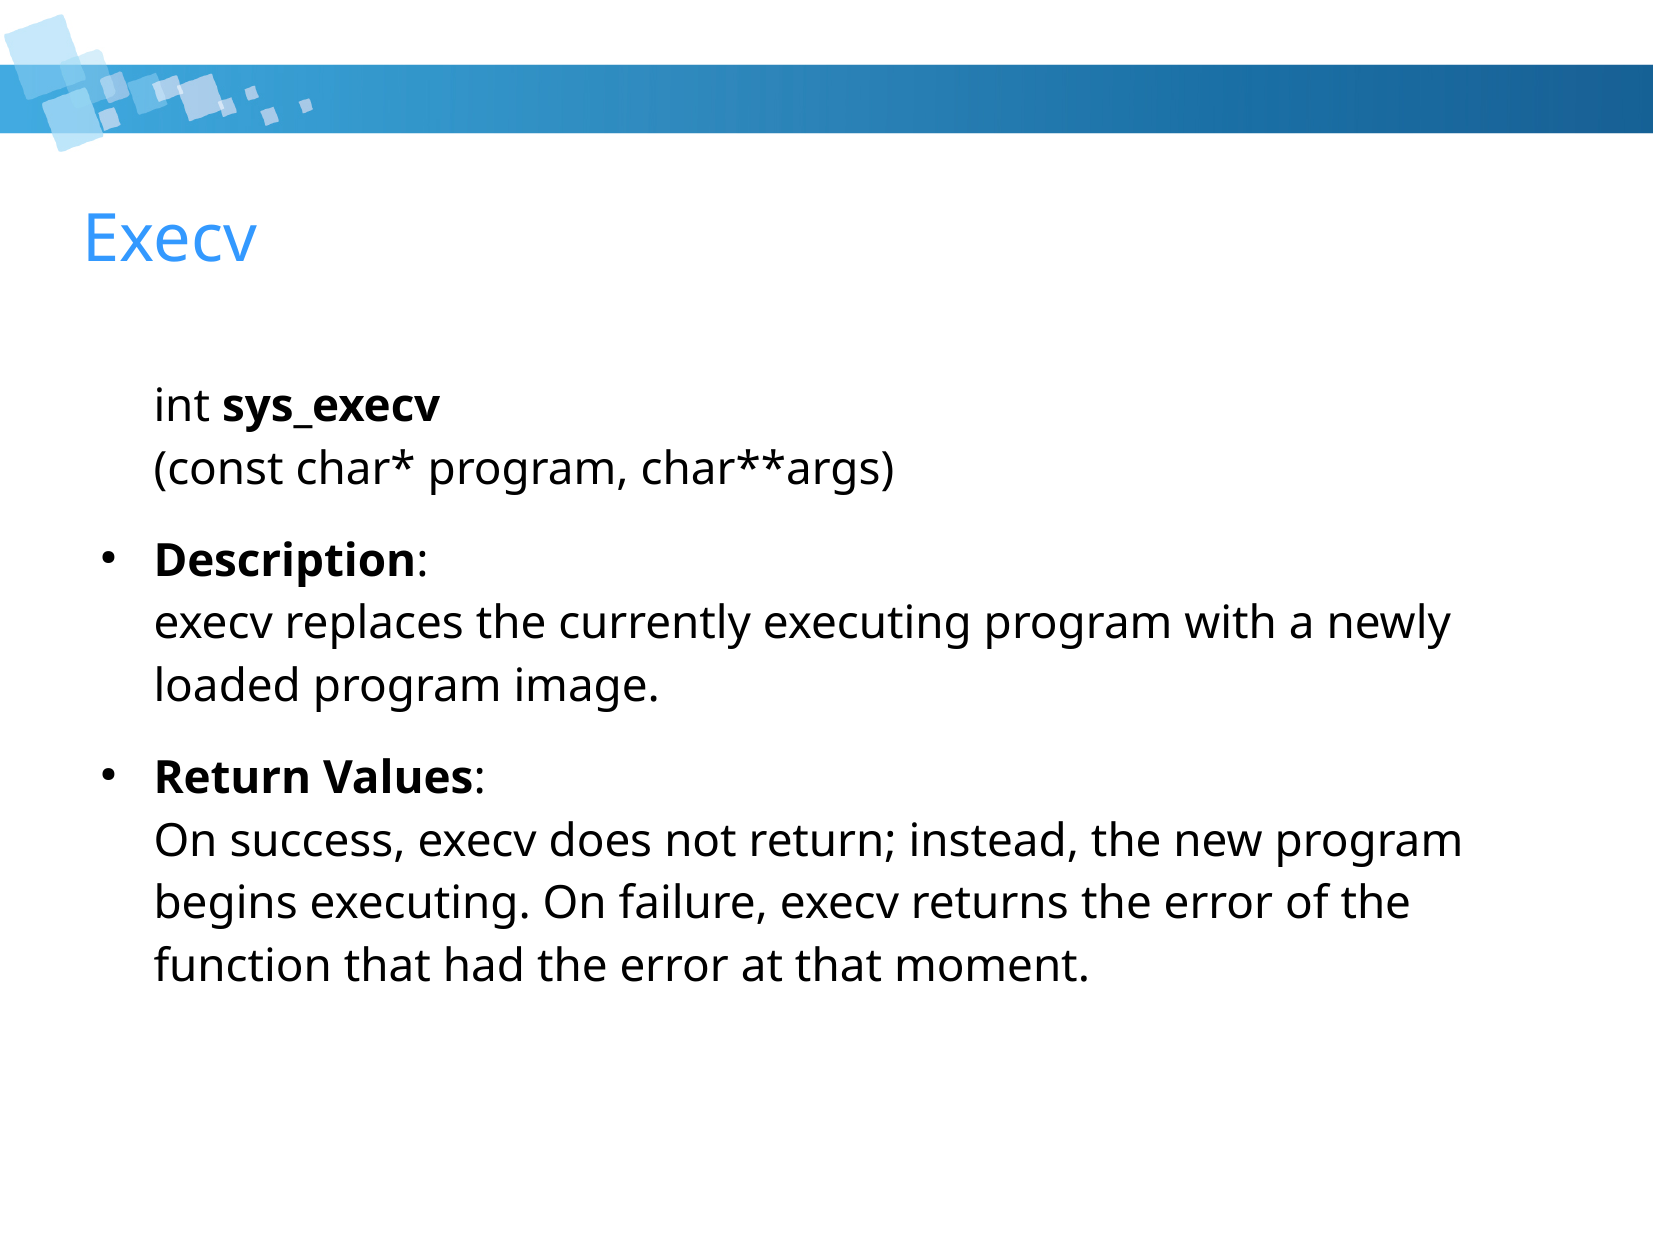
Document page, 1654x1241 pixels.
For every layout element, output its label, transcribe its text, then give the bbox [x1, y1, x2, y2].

title Execv [82, 132, 1571, 340]
picture [0, 0, 1653, 1238]
list int sys_execv (const char* program, char**args) Description: execv replaces the currently executing program with a newly loaded program image. Return Values: On success, execv does not return; instead, the new program begins executing. On failure, execv returns the error of the function that had the error at that moment. [82, 372, 1571, 1093]
